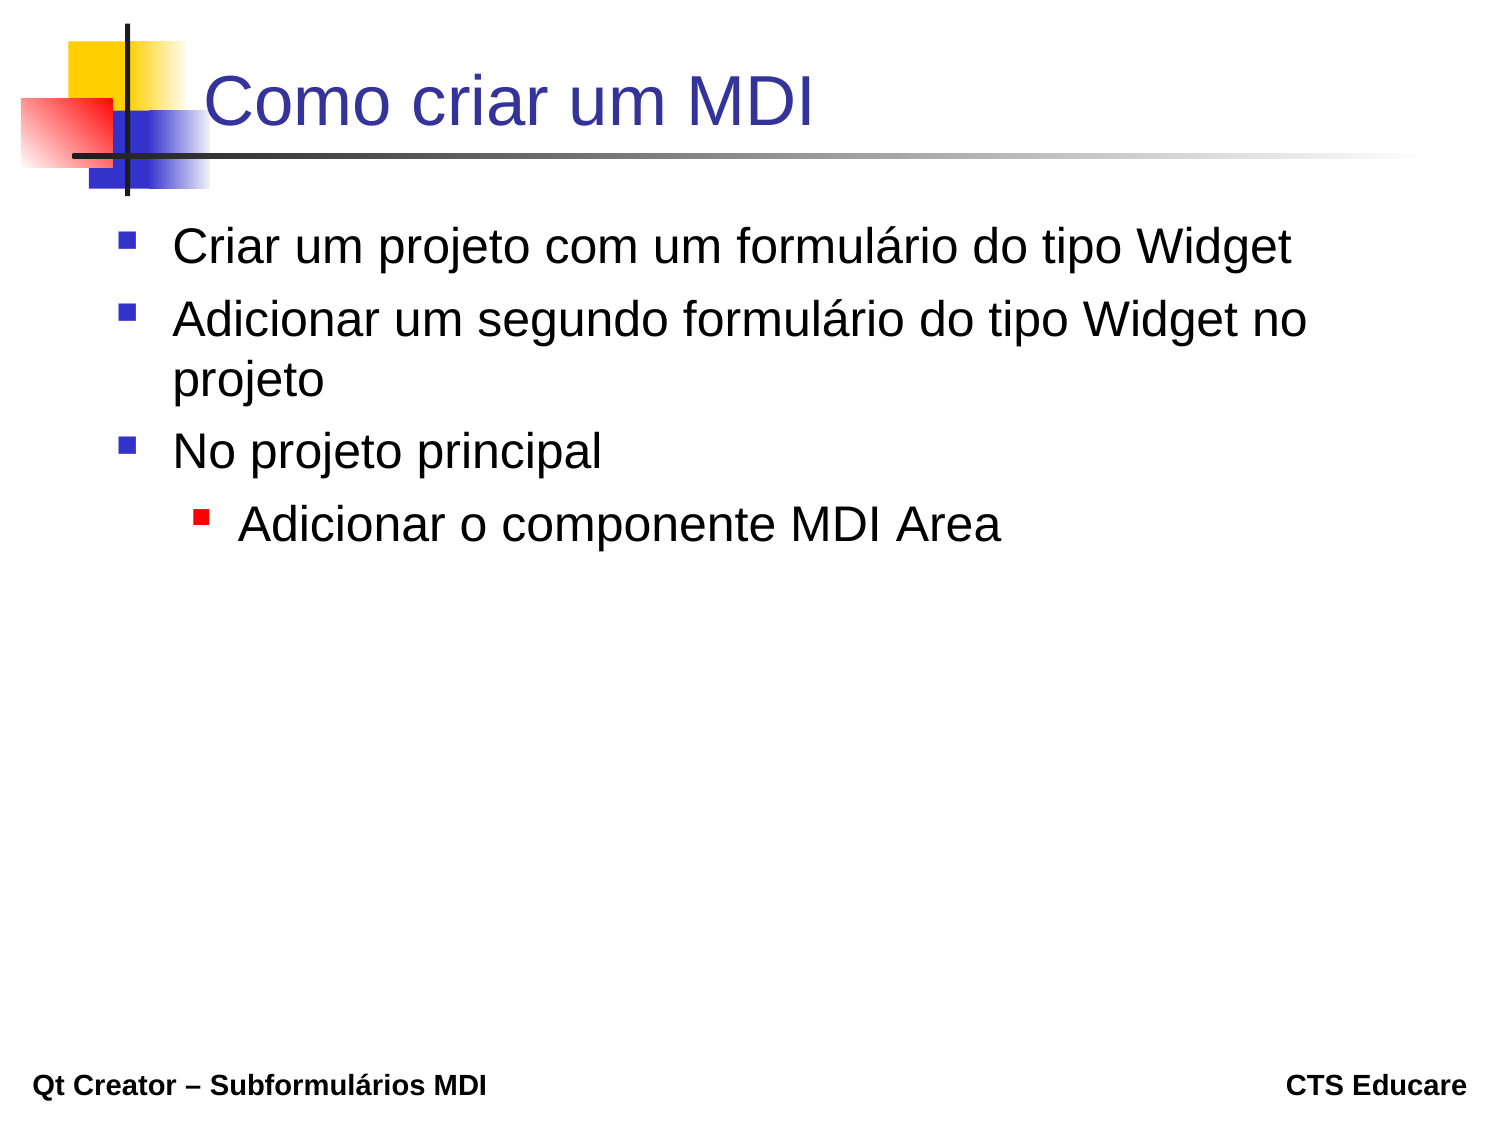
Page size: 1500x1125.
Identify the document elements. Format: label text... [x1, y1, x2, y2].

title Como criar um MDI [188, 46, 1468, 149]
list Criar um projeto com um formulário do tipo Widget Adicionar um segundo formulário do tipo Widget no projeto No projeto principal Adicionar o componente MDI Area [100, 206, 1447, 1024]
